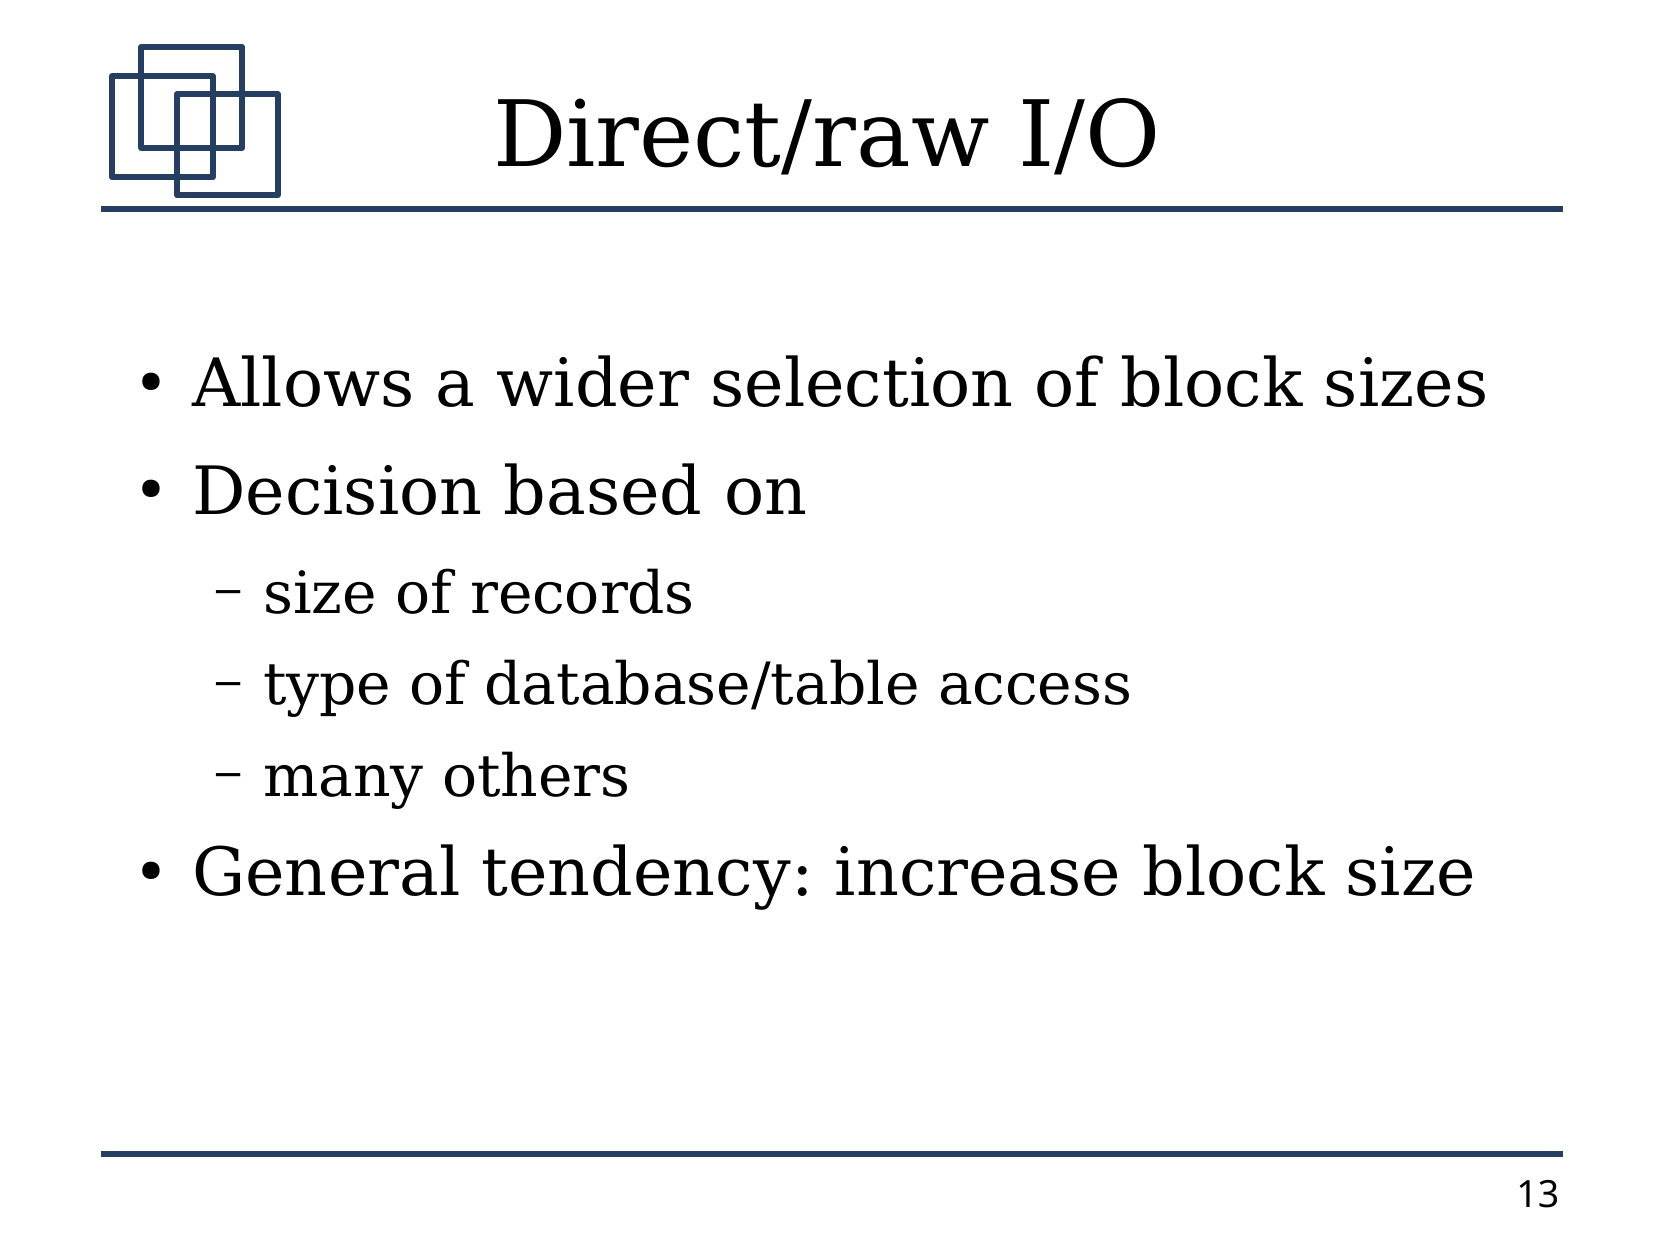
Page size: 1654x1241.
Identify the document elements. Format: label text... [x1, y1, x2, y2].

list Allows a wider selection of block sizes Decision based on size of records type of database/table access many others General tendency: increase block size [121, 344, 1534, 1127]
title Direct/raw I/O [121, 31, 1534, 239]
